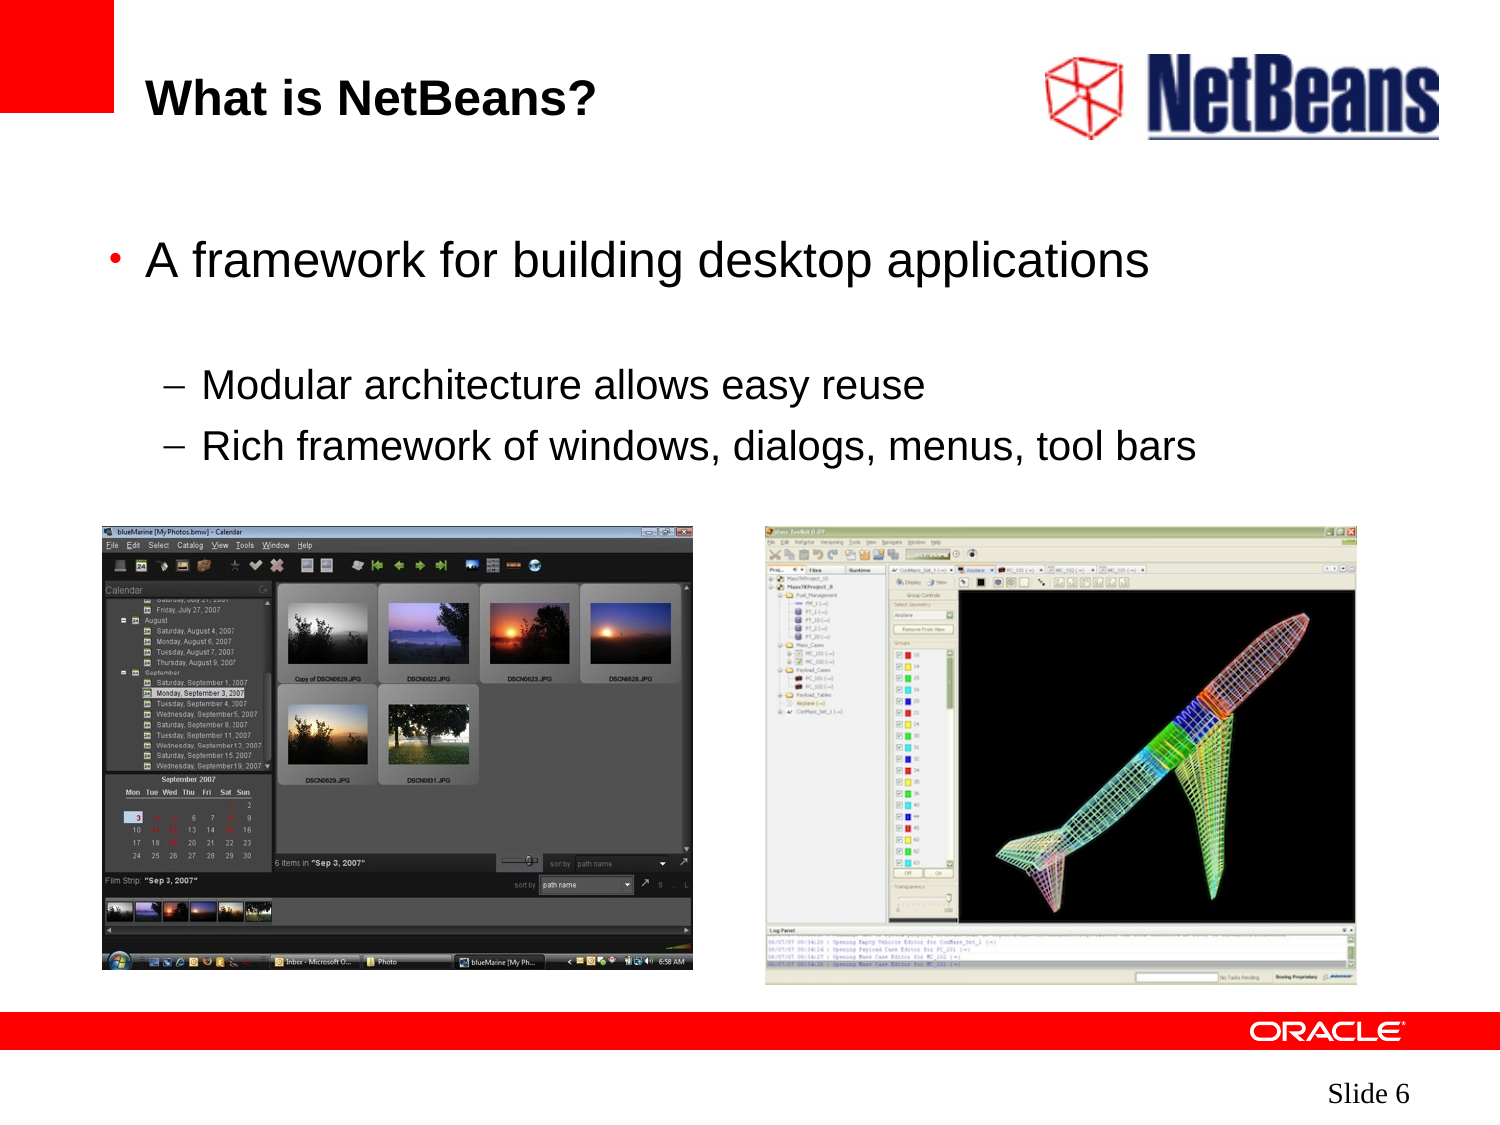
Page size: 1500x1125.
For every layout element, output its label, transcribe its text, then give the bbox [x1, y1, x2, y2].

picture [0, 0, 114, 113]
list A framework for building desktop applications Modular architecture allows easy reuse Rich framework of windows, dialogs, menus, tool bars [108, 227, 1425, 971]
picture [1045, 54, 1439, 140]
picture [0, 1012, 1500, 1050]
title What is NetBeans? [130, 30, 983, 161]
picture [765, 526, 1357, 985]
picture [102, 526, 693, 970]
